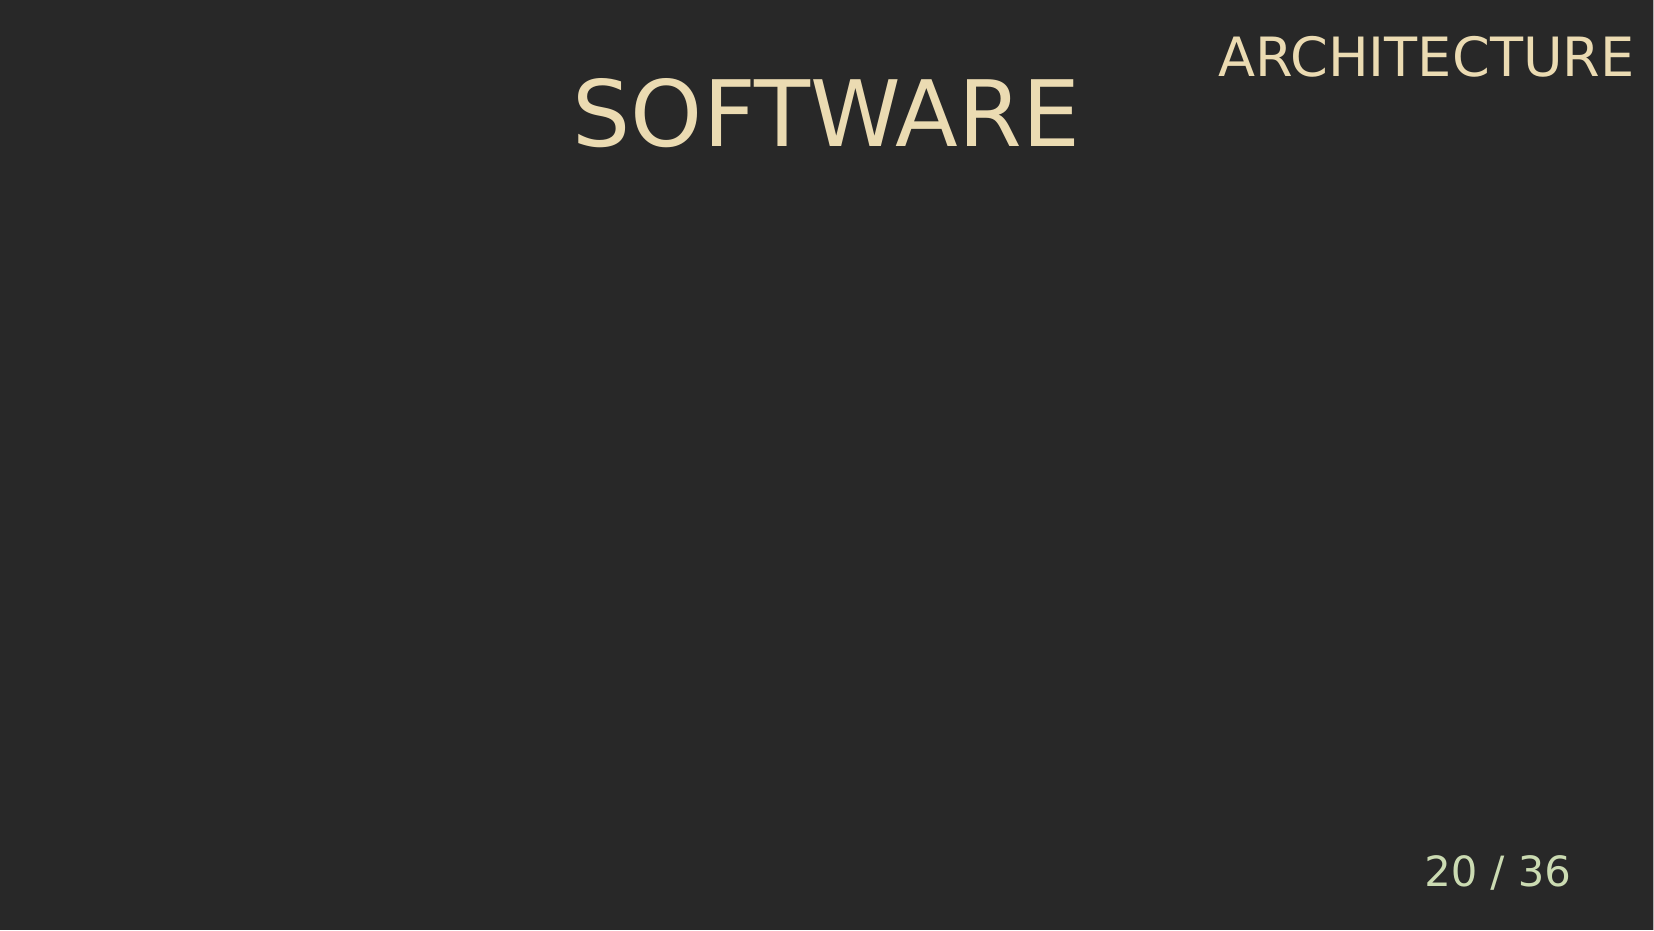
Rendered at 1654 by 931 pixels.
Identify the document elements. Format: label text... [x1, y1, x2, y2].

title SOFTWARE [82, 37, 1571, 193]
text_box ARCHITECTURE [1200, 18, 1651, 97]
